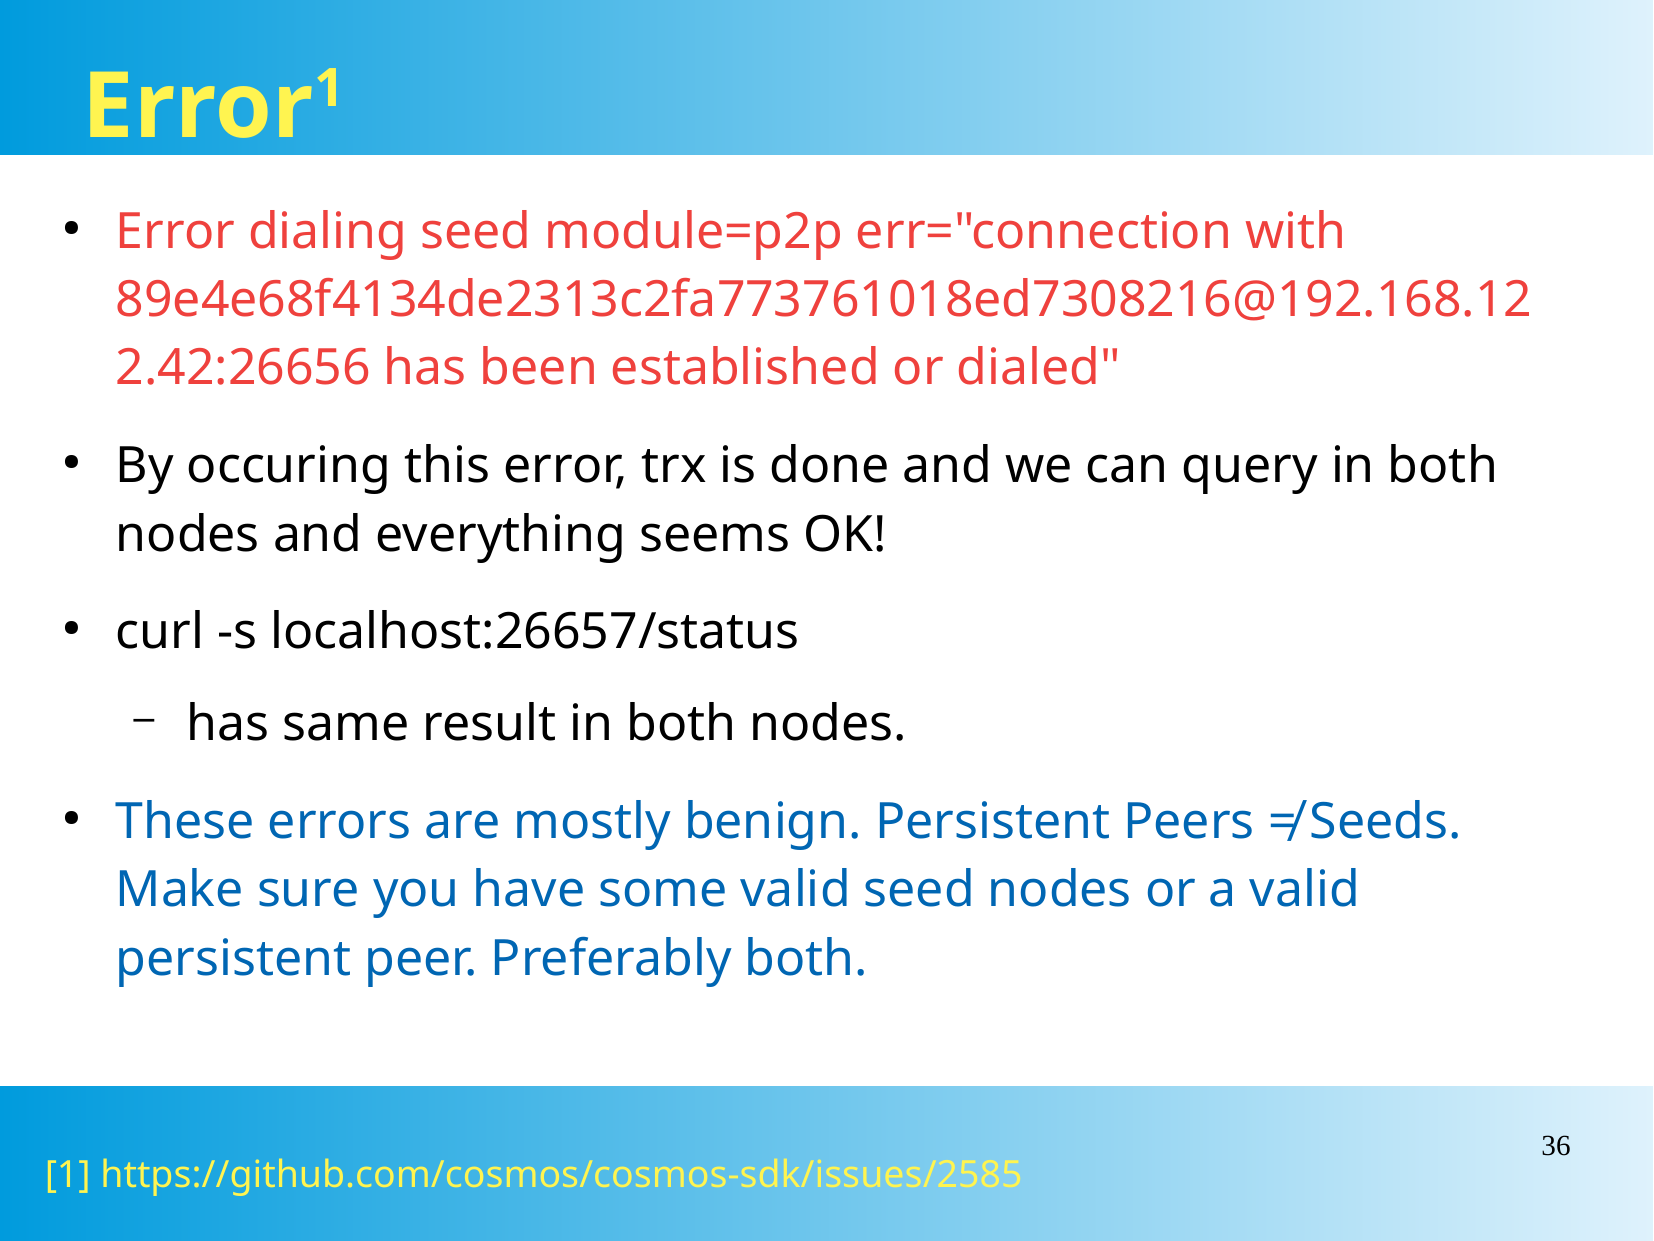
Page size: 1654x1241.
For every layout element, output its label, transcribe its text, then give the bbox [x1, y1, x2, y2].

title Error1 [82, 49, 1571, 155]
text_box [1] https://github.com/cosmos/cosmos-sdk/issues/2585 [30, 1140, 1471, 1193]
list Error dialing seed module=p2p err="connection with 89e4e68f4134de2313c2fa773761018ed7308216@192.168.122.42:26656 has been established or dialed" By occuring this error, trx is done and we can query in both nodes and everything seems OK! curl -s localhost:26657/status has same result in both nodes. These errors are mostly benign. Persistent Peers ≠ Seeds. Make sure you have some valid seed nodes or a valid persistent peer. Preferably both. [45, 195, 1534, 915]
